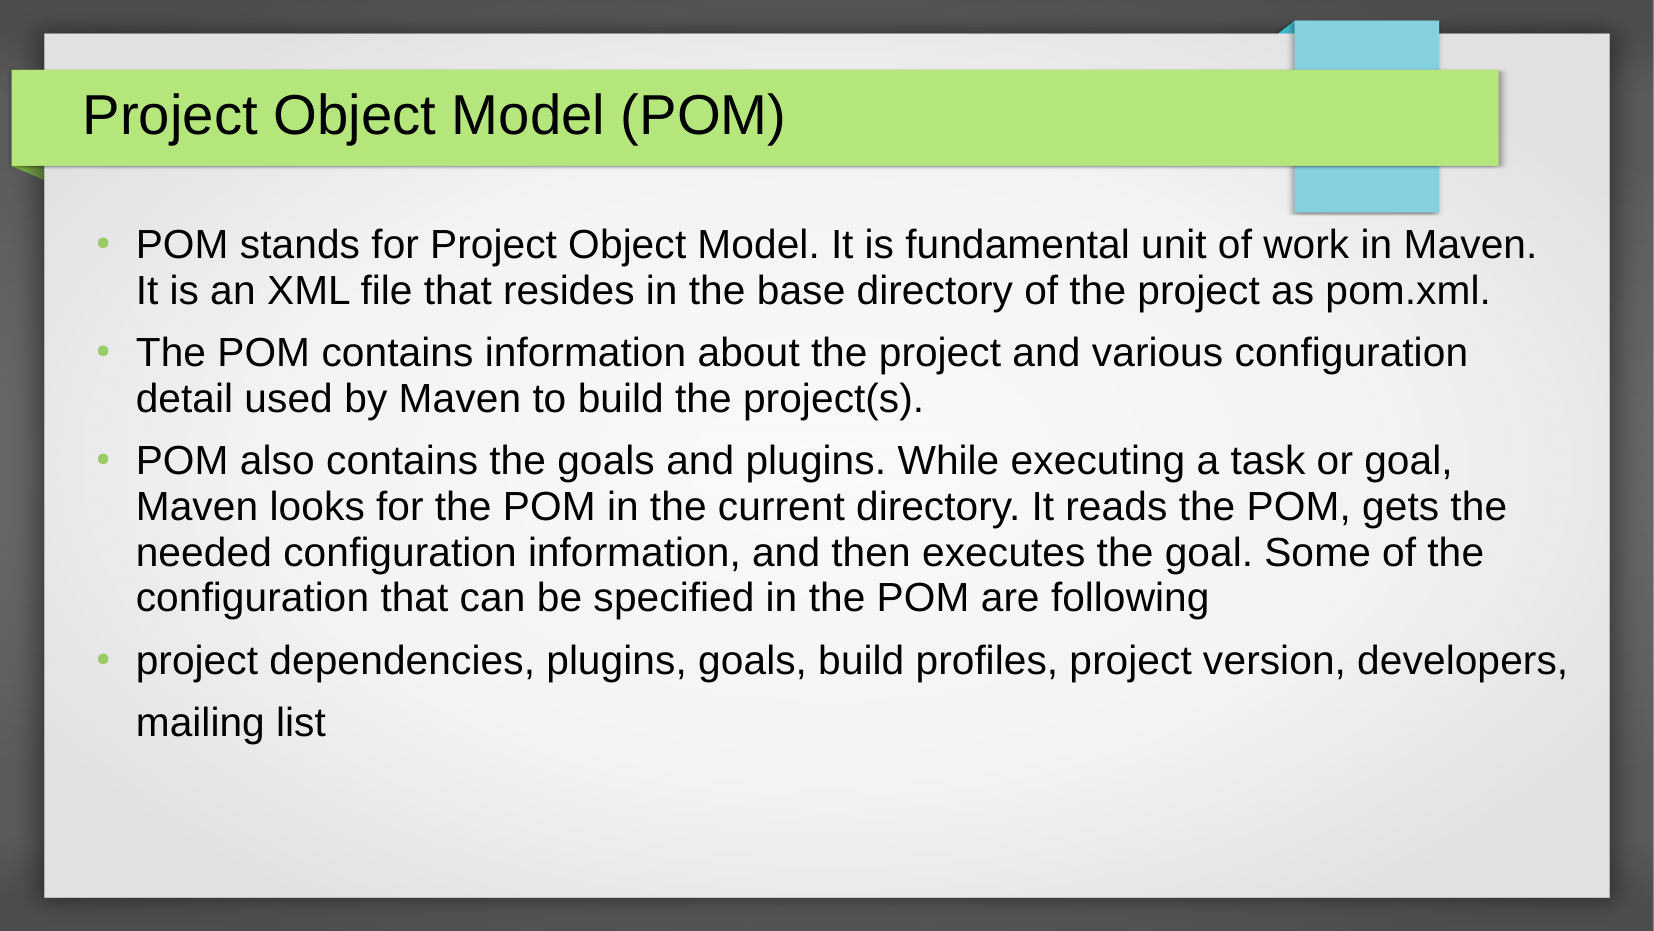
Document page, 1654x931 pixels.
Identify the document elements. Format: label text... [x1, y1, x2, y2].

picture [0, 0, 1654, 931]
title Project Object Model (POM) [82, 70, 1264, 160]
list POM stands for Project Object Model. It is fundamental unit of work in Maven. It is an XML file that resides in the base directory of the project as pom.xml. The POM contains information about the project and various configuration detail used by Maven to build the project(s). POM also contains the goals and plugins. While executing a task or goal, Maven looks for the POM in the current directory. It reads the POM, gets the needed configuration information, and then executes the goal. Some of the configuration that can be specified in the POM are following project dependencies, plugins, goals, build profiles, project version, developers, mailing list [82, 221, 1571, 761]
